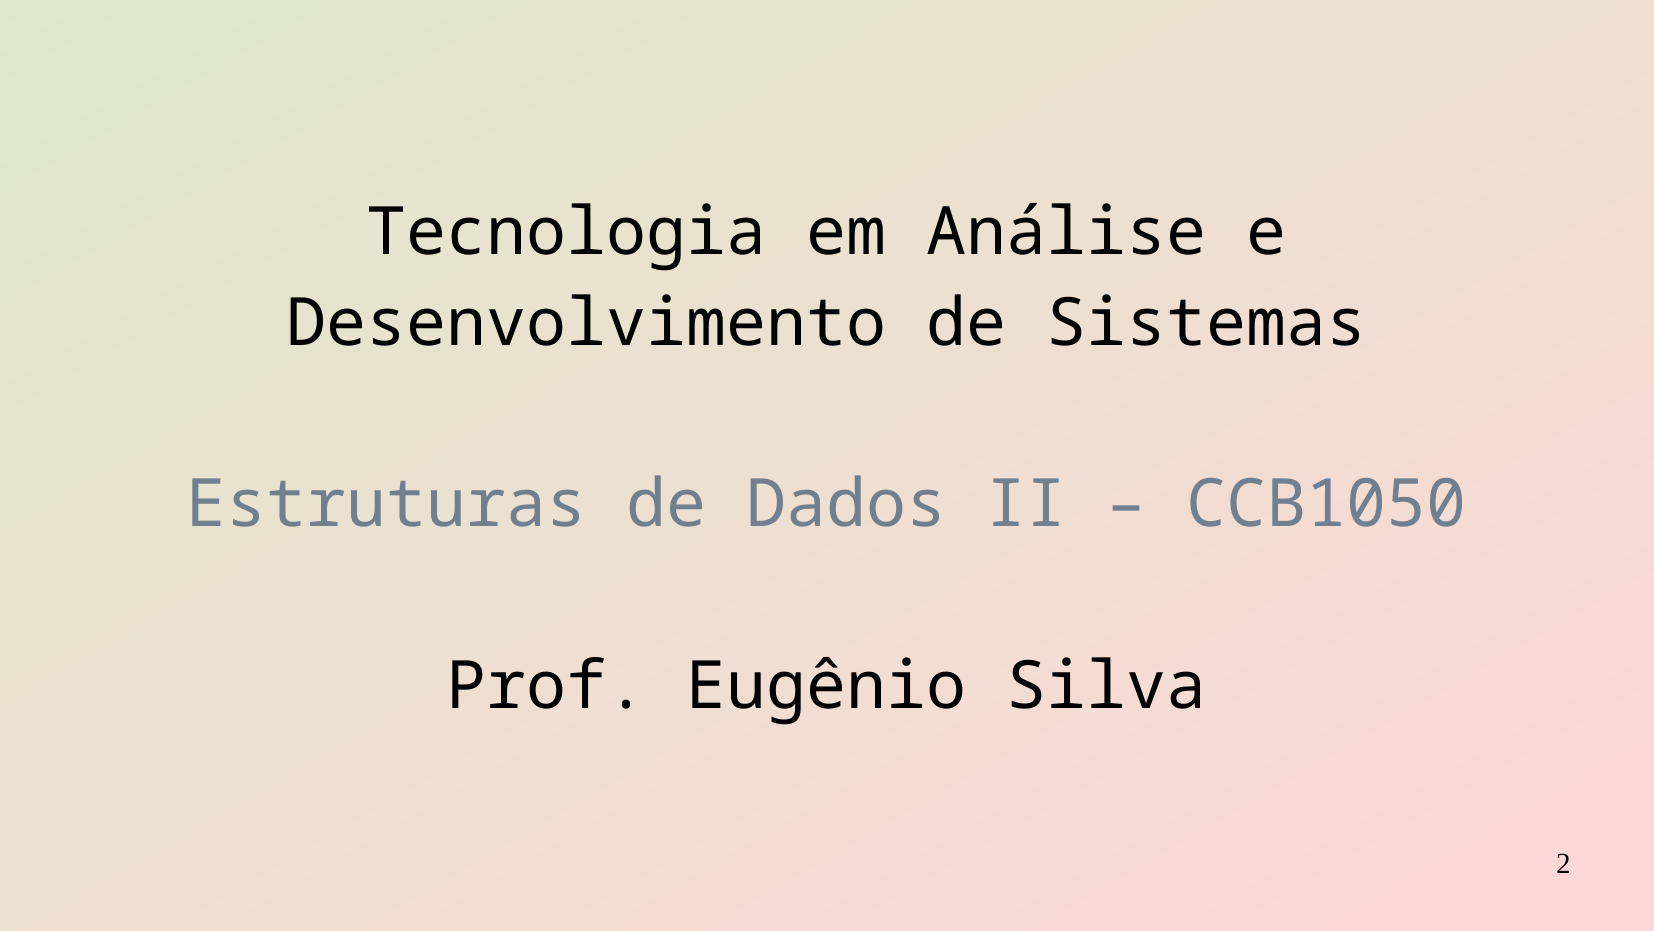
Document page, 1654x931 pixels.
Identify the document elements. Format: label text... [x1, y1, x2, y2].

subtitle Tecnologia em Análise e Desenvolvimento de Sistemas Estruturas de Dados II – CCB1050 Prof. Eugênio Silva [147, 142, 1506, 768]
